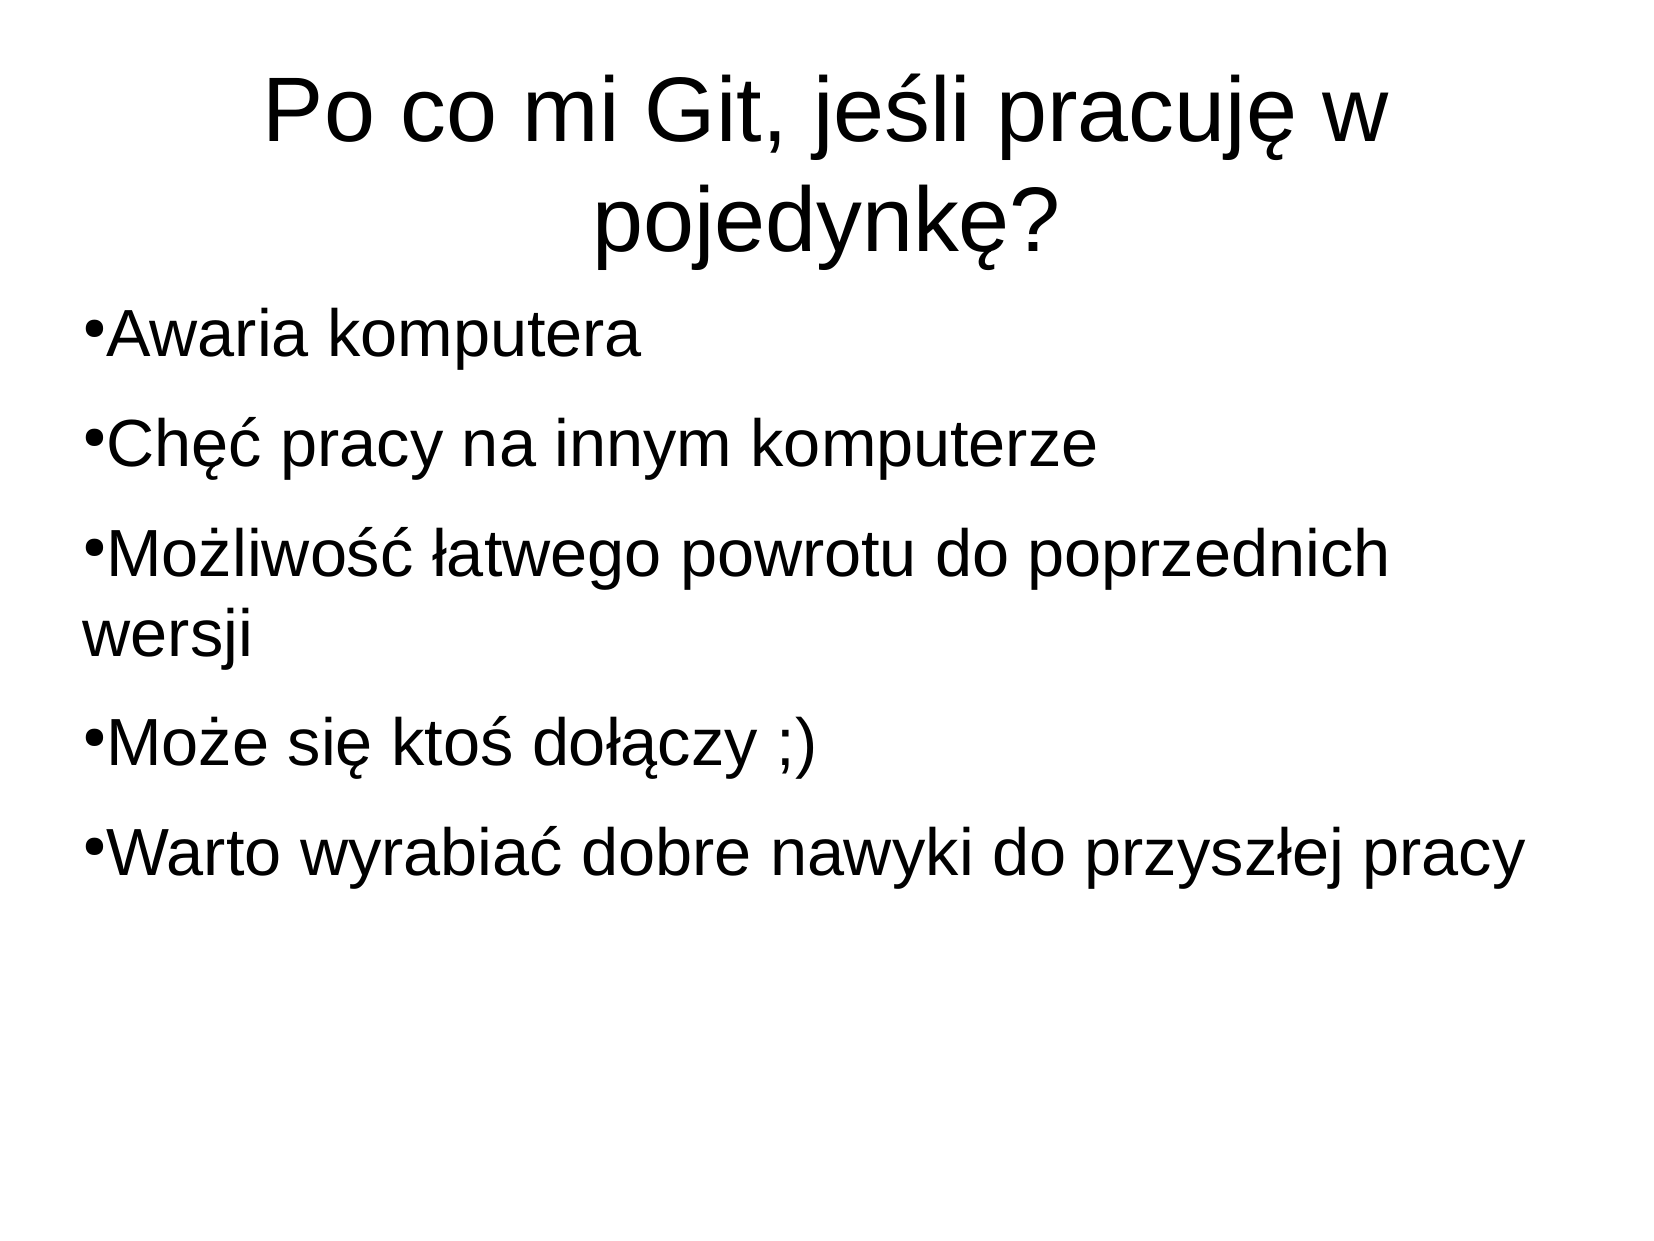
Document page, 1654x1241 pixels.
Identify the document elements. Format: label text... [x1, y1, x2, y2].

title Po co mi Git, jeśli pracuję w pojedynkę? [82, 49, 1571, 257]
list Awaria komputera Chęć pracy na innym komputerze Możliwość łatwego powrotu do poprzednich wersji Może się ktoś dołączy ;) Warto wyrabiać dobre nawyki do przyszłej pracy [82, 290, 1571, 1010]
